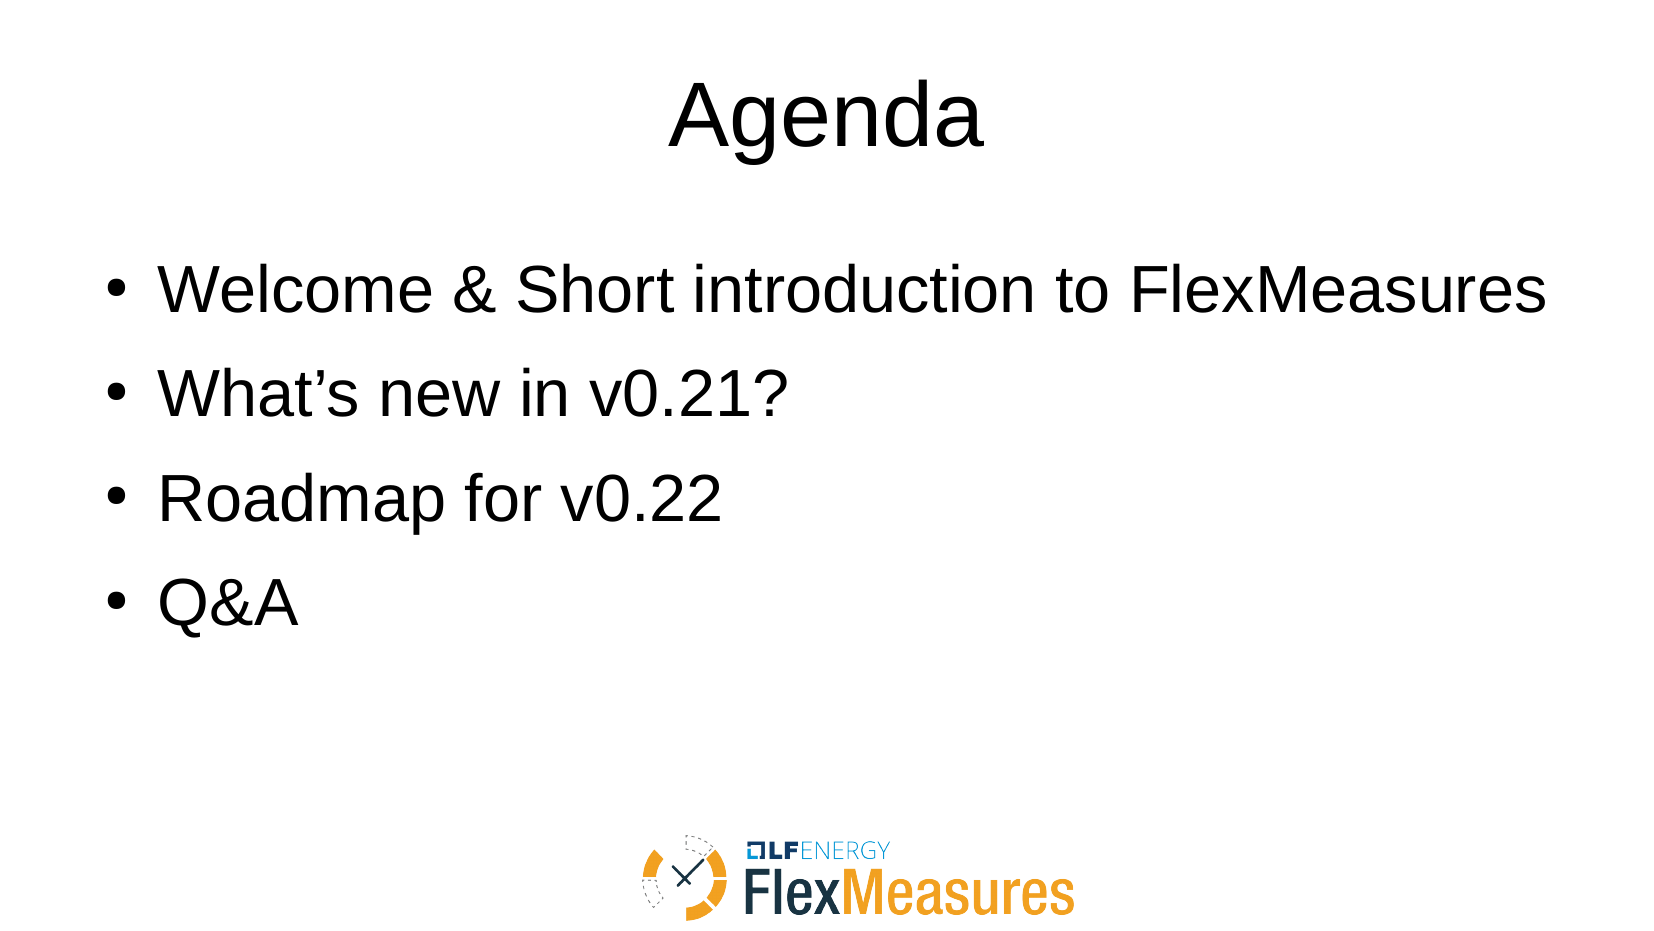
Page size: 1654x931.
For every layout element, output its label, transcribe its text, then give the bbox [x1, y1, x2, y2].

list Welcome & Short introduction to FlexMeasures What’s new in v0.21? Roadmap for v0.22 Q&A [86, 251, 1575, 792]
picture [642, 835, 1074, 921]
title Agenda [82, 37, 1571, 193]
